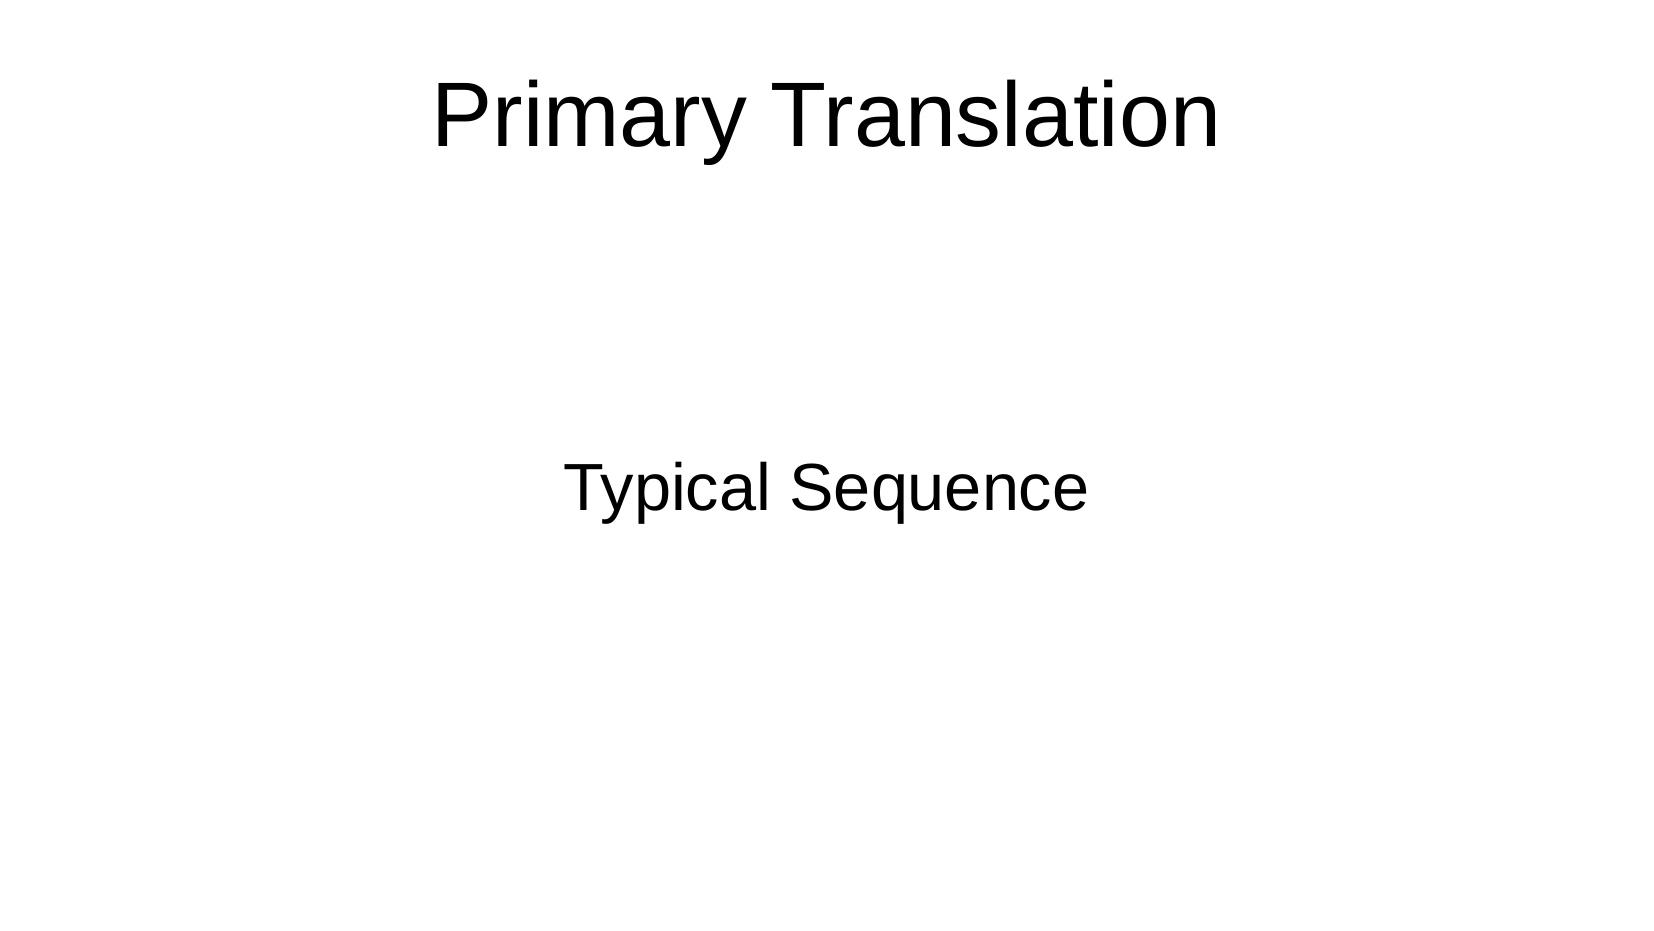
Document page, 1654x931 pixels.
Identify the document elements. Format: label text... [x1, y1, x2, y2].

subtitle Typical Sequence [82, 217, 1571, 758]
title Primary Translation [82, 37, 1571, 193]
